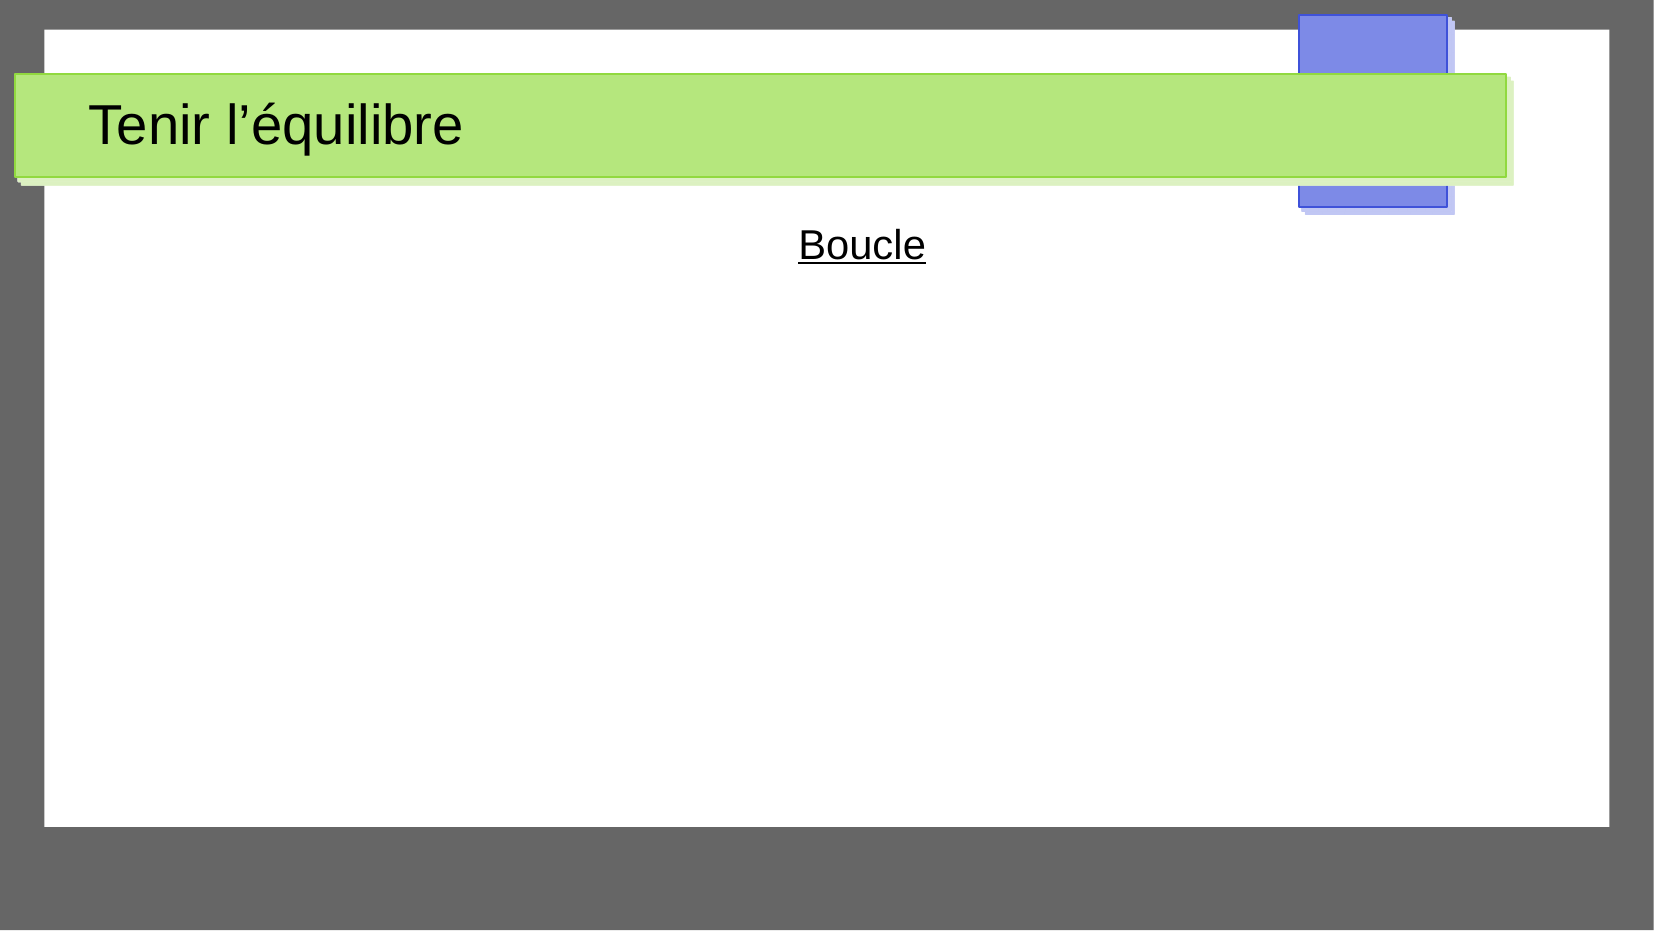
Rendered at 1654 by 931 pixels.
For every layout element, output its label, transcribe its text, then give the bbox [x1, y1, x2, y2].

title Tenir l’équilibre [88, 73, 1506, 178]
list Boucle [88, 221, 1565, 813]
